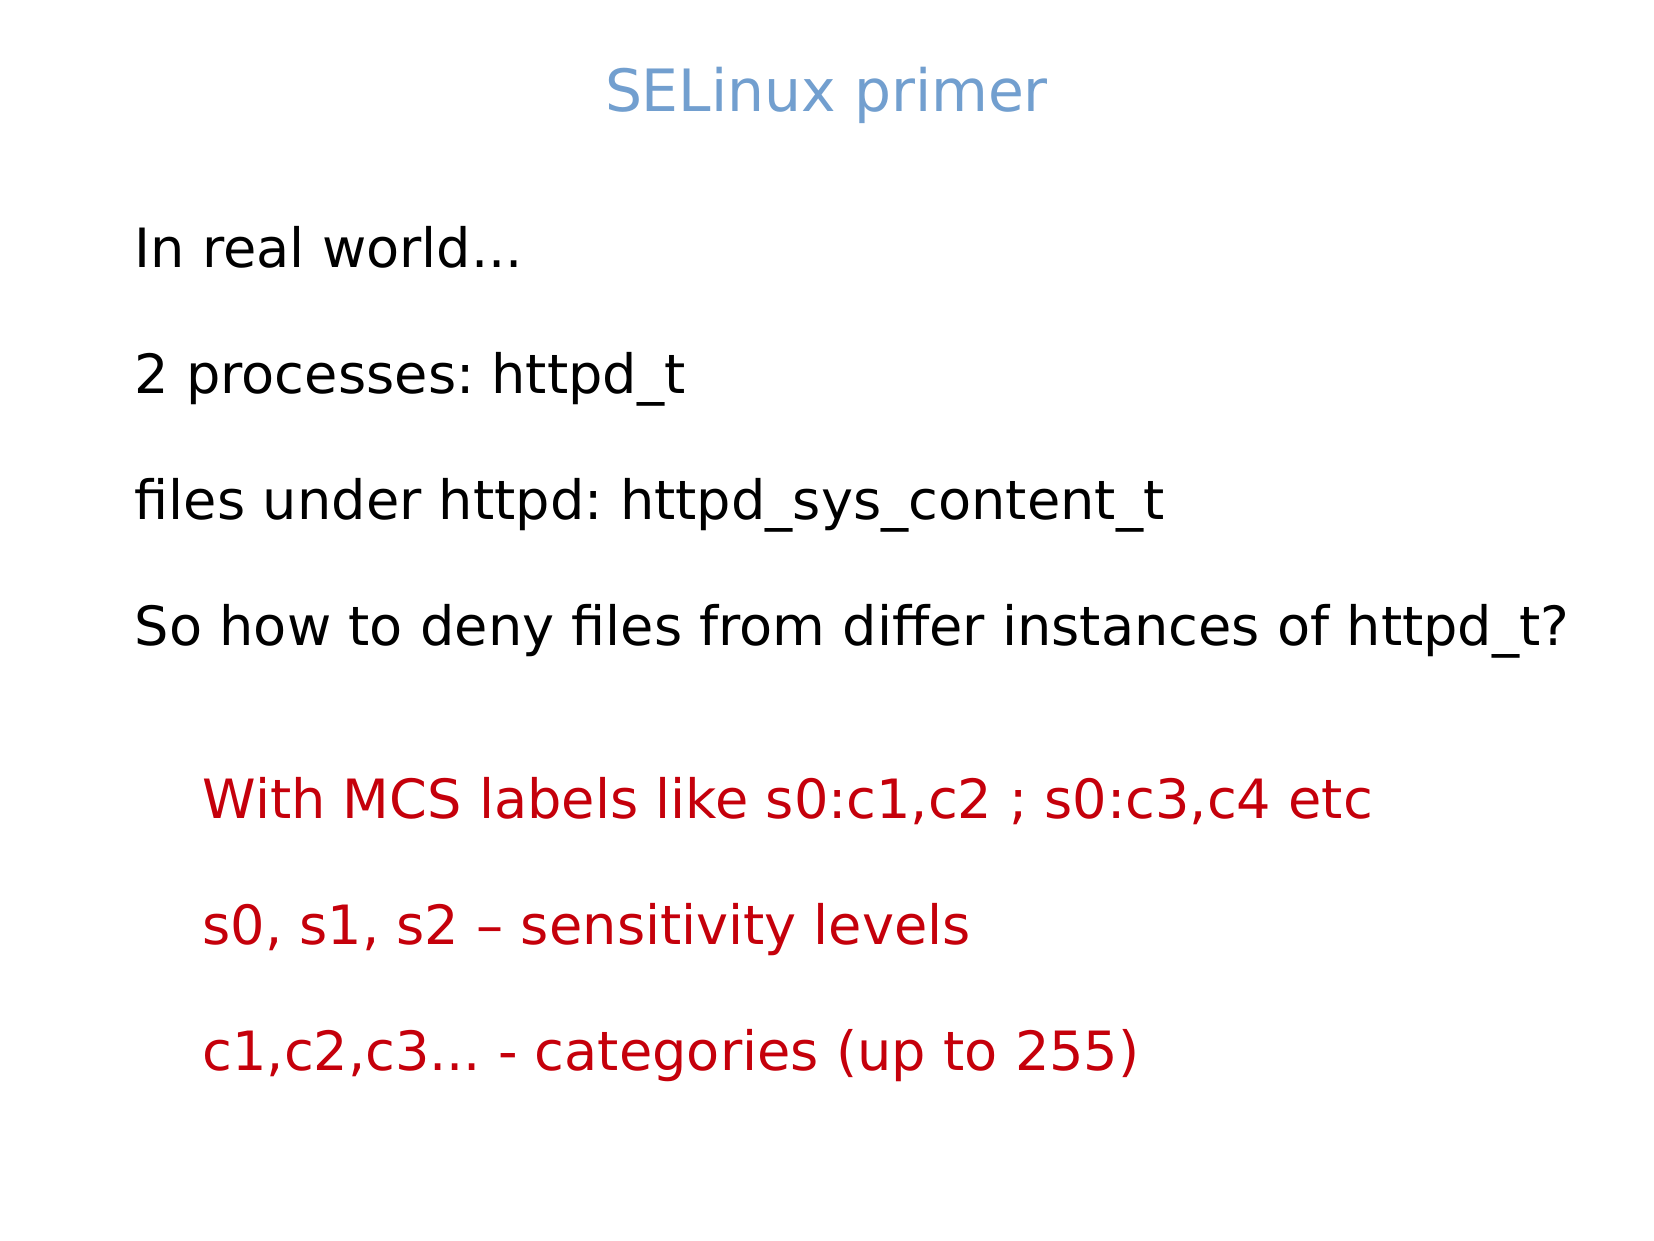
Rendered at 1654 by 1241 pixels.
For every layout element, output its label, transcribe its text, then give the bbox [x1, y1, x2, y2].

text_box In real world... 2 processes: httpd_t files under httpd: httpd_sys_content_t So how to deny files from differ instances of httpd_t? [120, 210, 1588, 666]
text_box With MCS labels like s0:c1,c2 ; s0:c3,c4 etc s0, s1, s2 – sensitivity levels c1,c2,c3... - categories (up to 255) [187, 760, 1407, 1091]
text_box SELinux primer [590, 50, 1064, 133]
